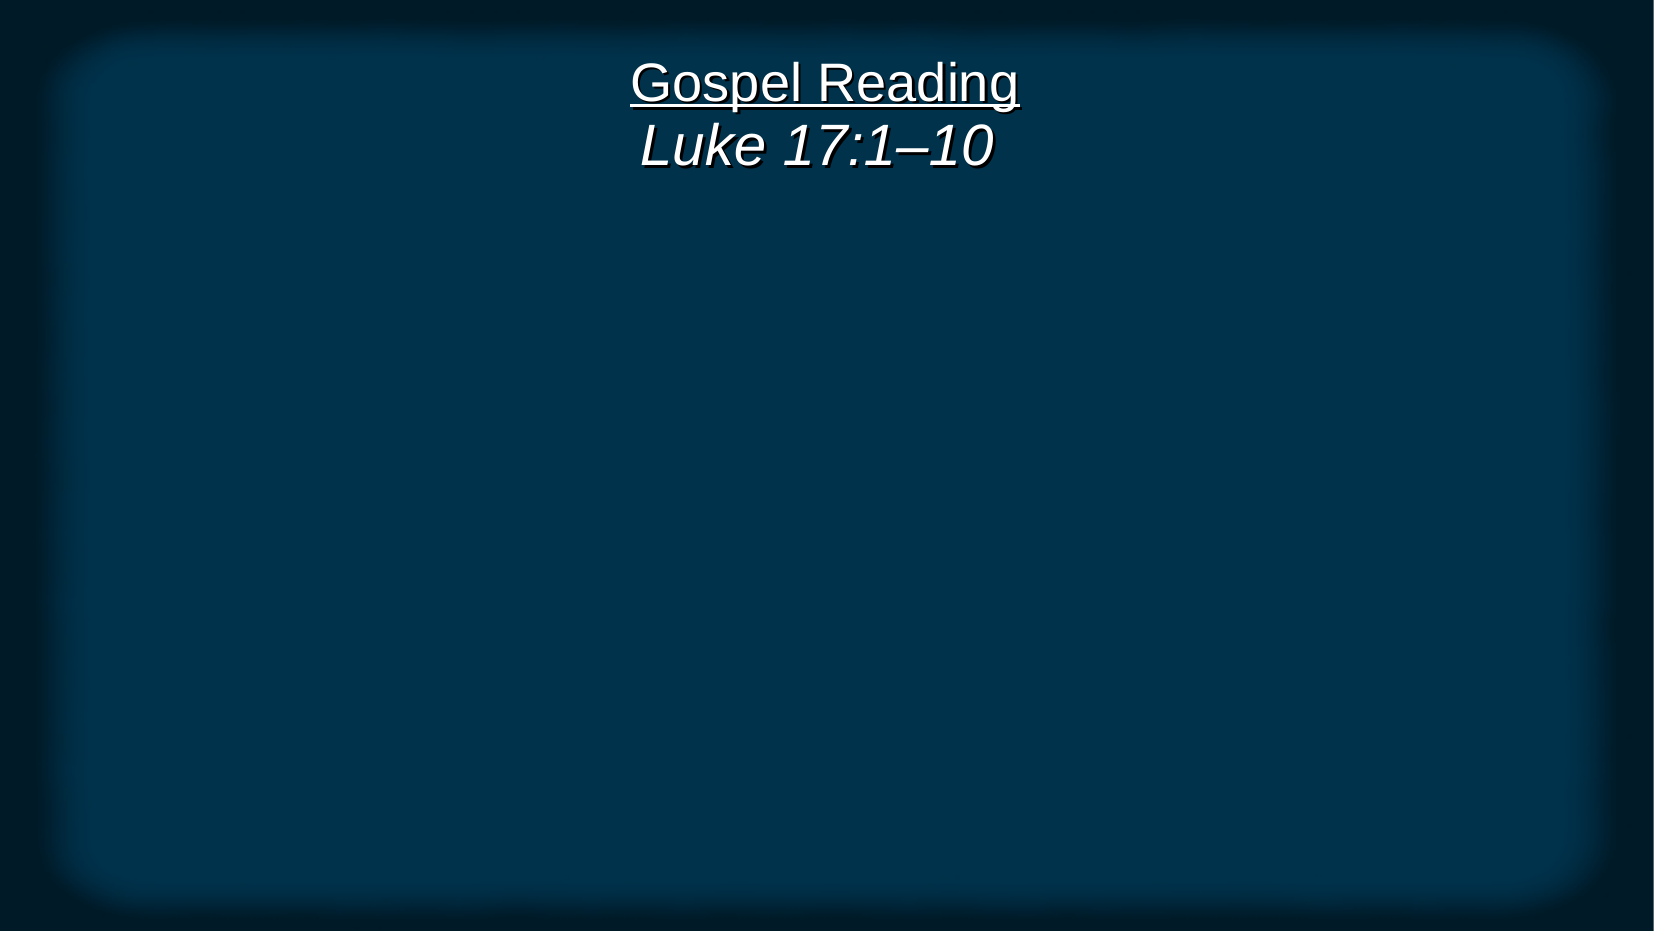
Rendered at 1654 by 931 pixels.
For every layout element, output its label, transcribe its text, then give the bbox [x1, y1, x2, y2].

text_box Gospel Reading Luke 17:1–10 [90, 45, 1561, 186]
picture [0, 0, 1654, 931]
